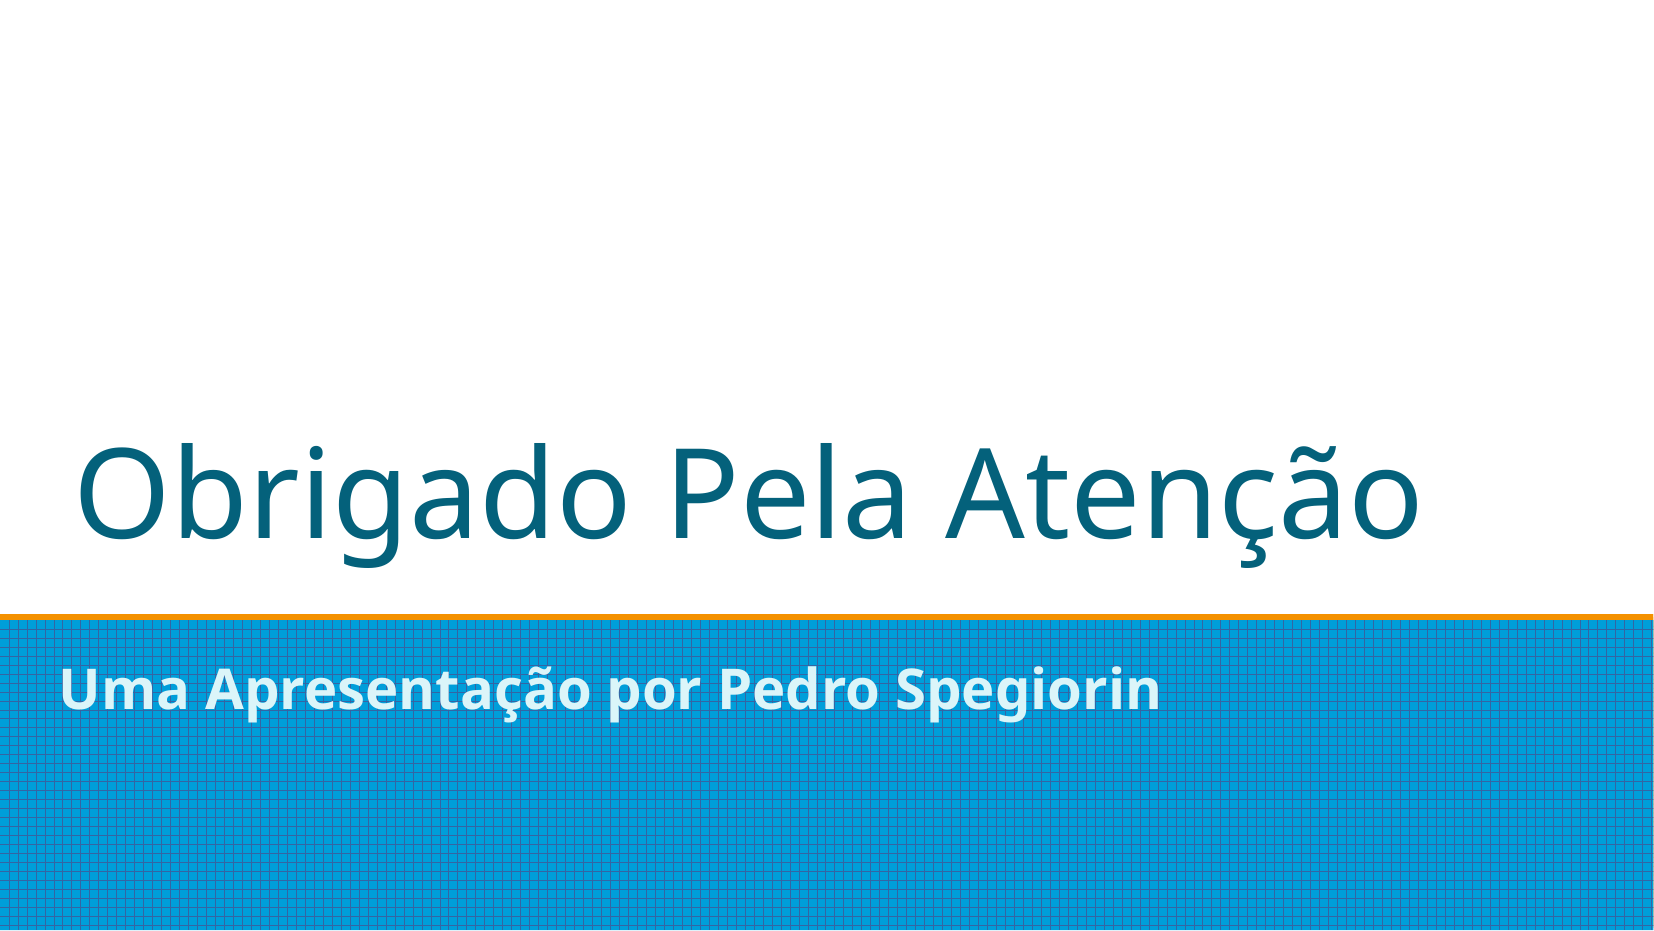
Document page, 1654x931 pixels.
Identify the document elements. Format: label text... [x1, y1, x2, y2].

title Obrigado Pela Atenção [73, 44, 1551, 576]
subtitle Uma Apresentação por Pedro Spegiorin [59, 649, 1565, 857]
